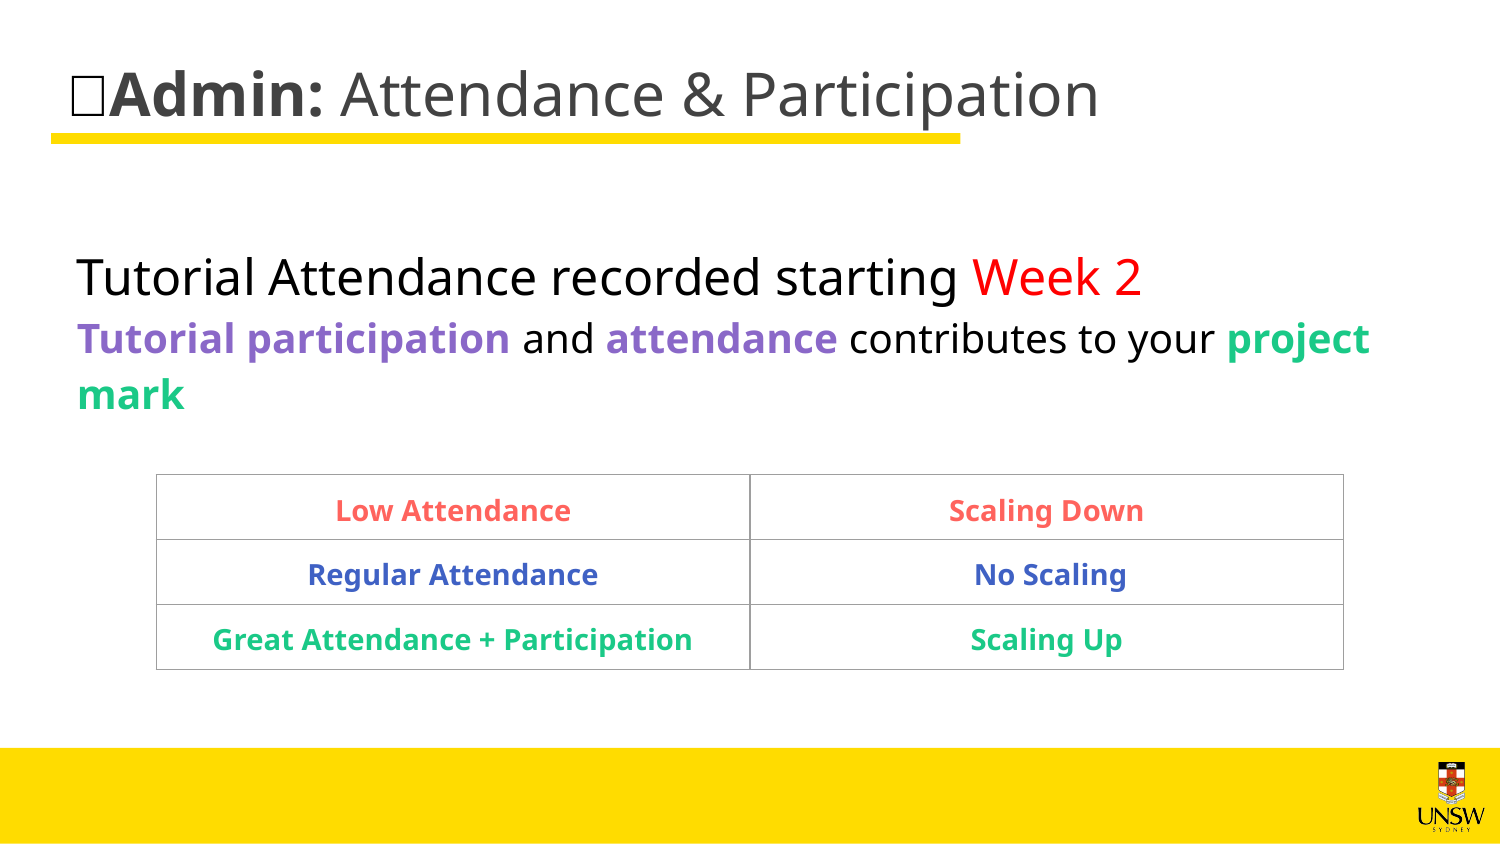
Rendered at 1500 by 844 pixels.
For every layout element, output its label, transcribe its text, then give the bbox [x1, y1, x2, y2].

table_cell Scaling Up [751, 605, 1343, 669]
table_header Scaling Down [751, 475, 1343, 539]
table_cell Regular Attendance [157, 540, 749, 604]
table_header Low Attendance [157, 475, 749, 539]
text_box 🏡Admin: Attendance & Participation [51, 23, 1449, 144]
table_cell No Scaling [751, 540, 1343, 604]
table_cell Great Attendance + Participation [157, 605, 749, 669]
picture [1418, 762, 1485, 832]
text_box Tutorial Attendance recorded starting Week 2 Tutorial participation and attendance contributes to your project mark [61, 200, 1476, 735]
text_box [51, 133, 961, 144]
